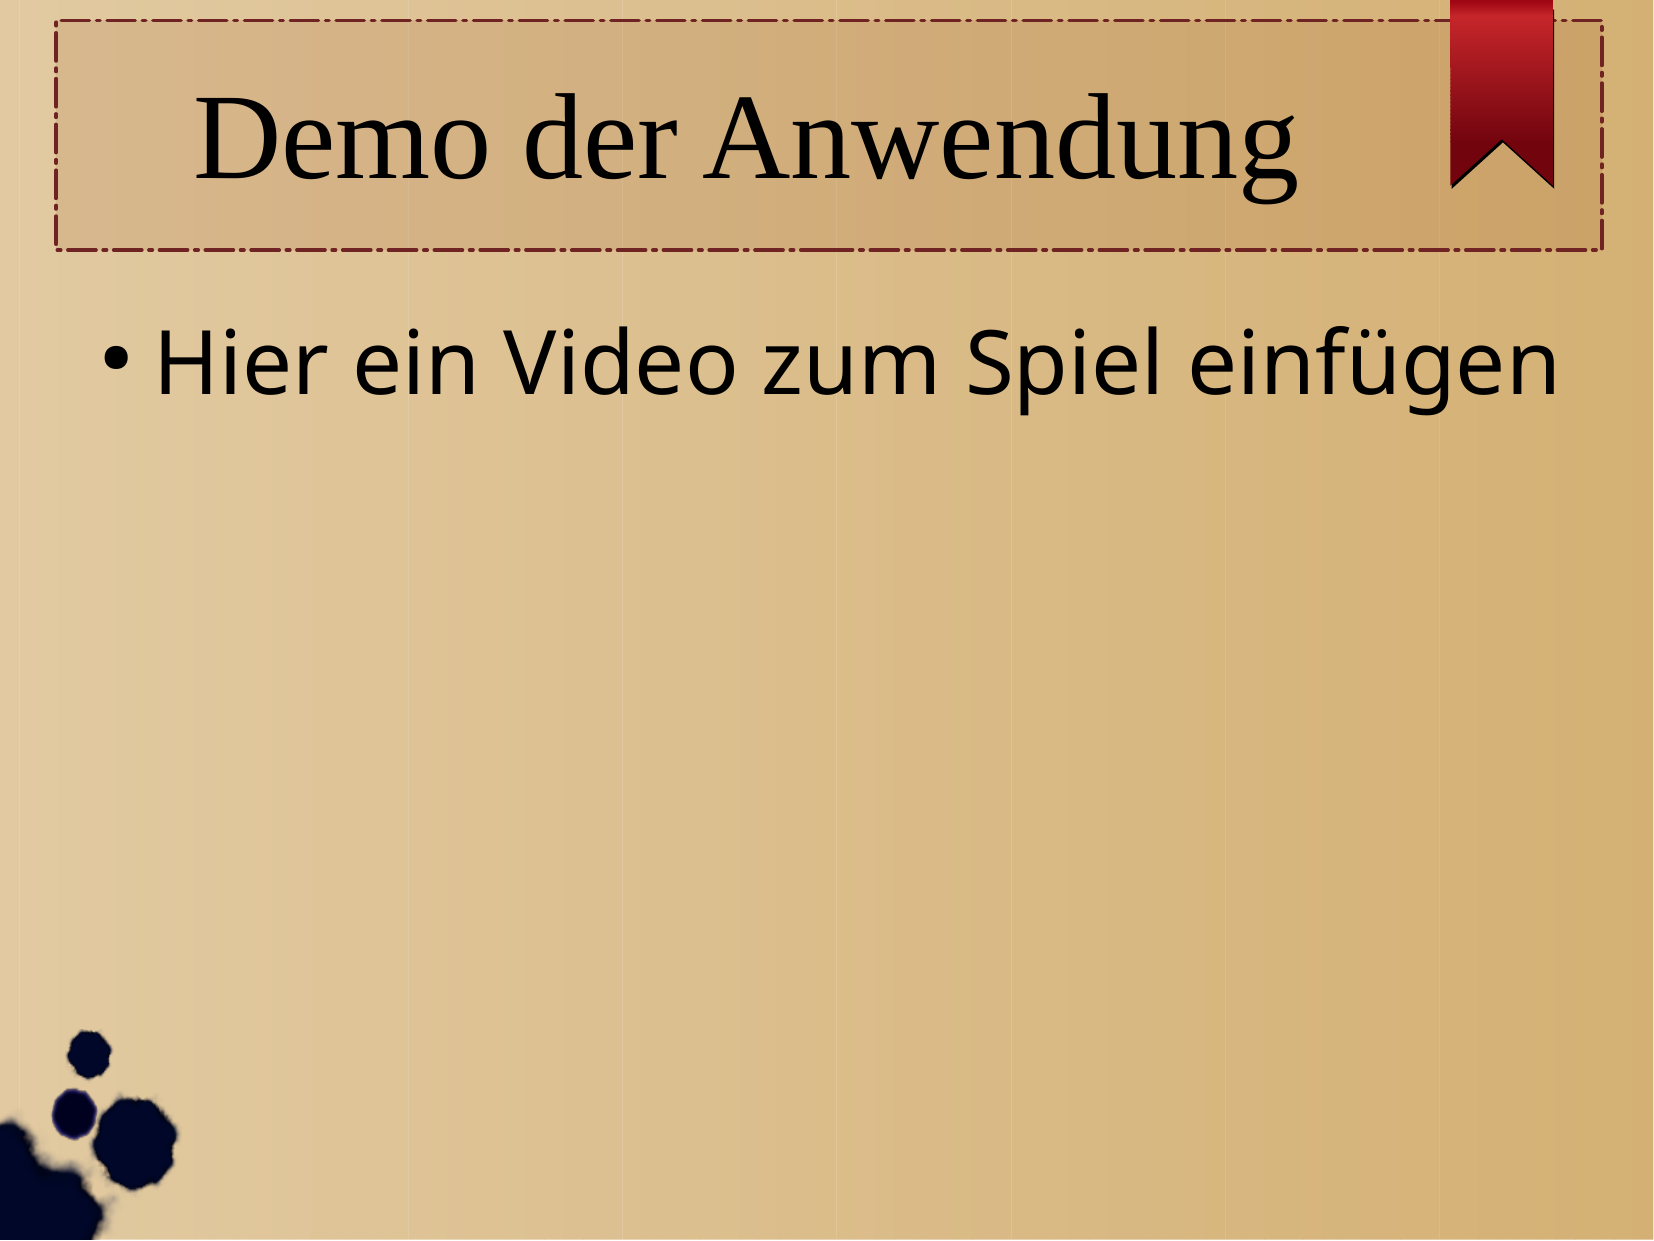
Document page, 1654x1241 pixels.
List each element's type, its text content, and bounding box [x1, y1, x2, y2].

title Demo der Anwendung [82, 47, 1412, 229]
list Hier ein Video zum Spiel einfügen [82, 299, 1571, 1019]
